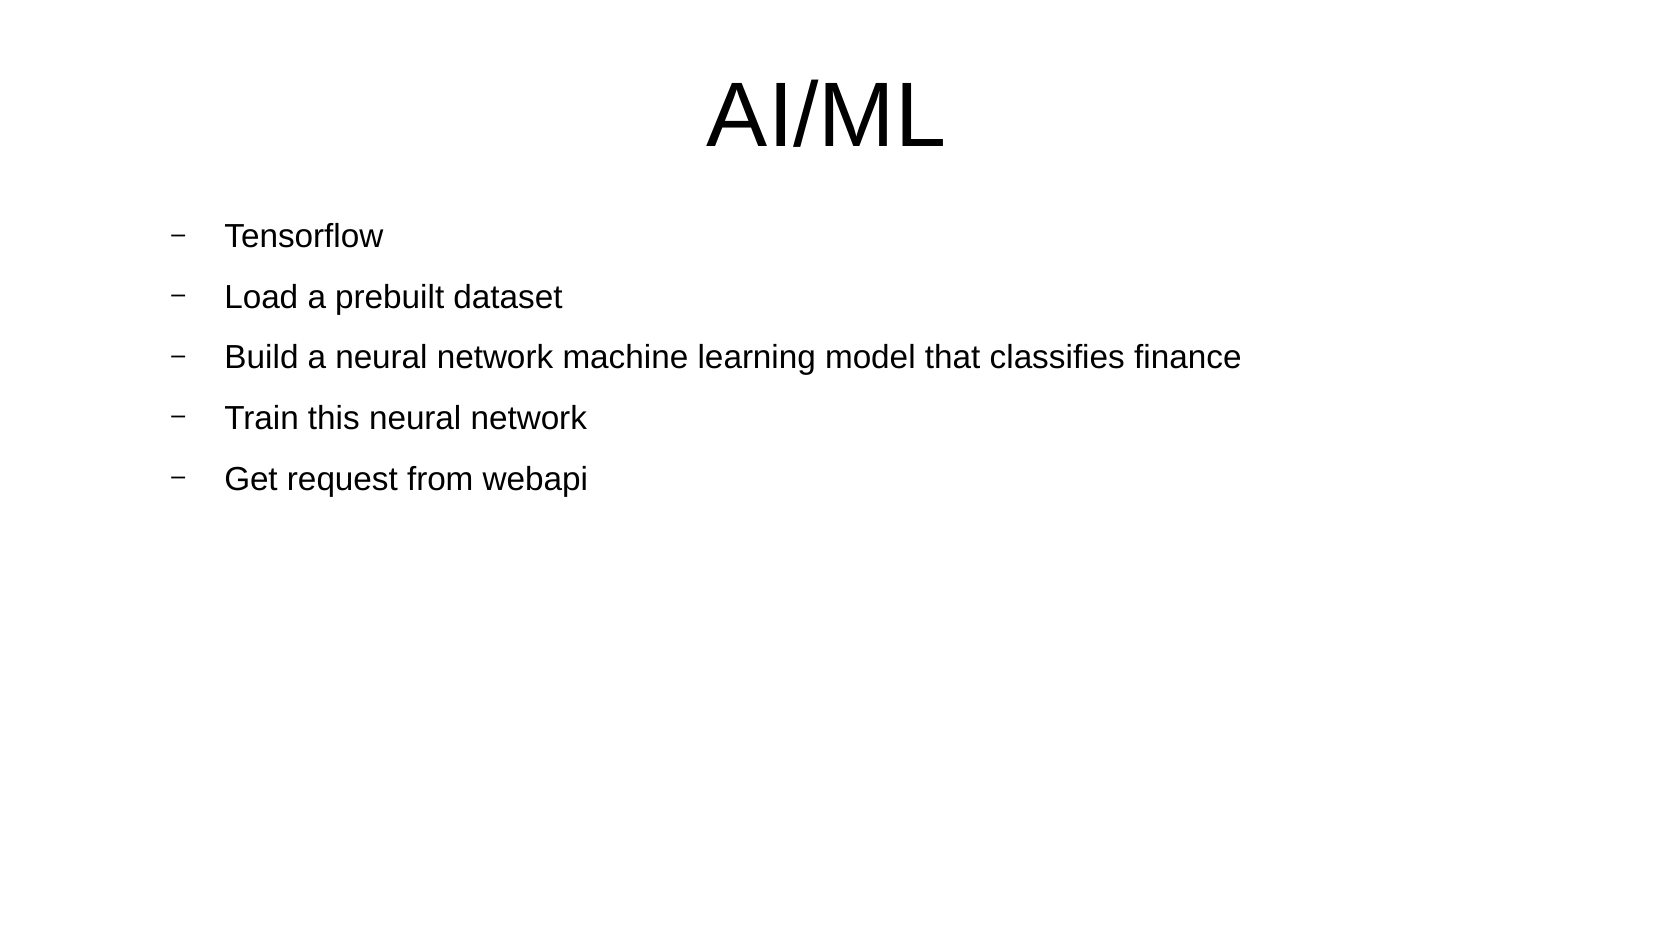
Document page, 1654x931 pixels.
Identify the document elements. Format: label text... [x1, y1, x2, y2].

title AI/ML [82, 37, 1571, 193]
list Tensorflow Load a prebuilt dataset Build a neural network machine learning model that classifies finance Train this neural network Get request from webapi [82, 217, 1571, 758]
